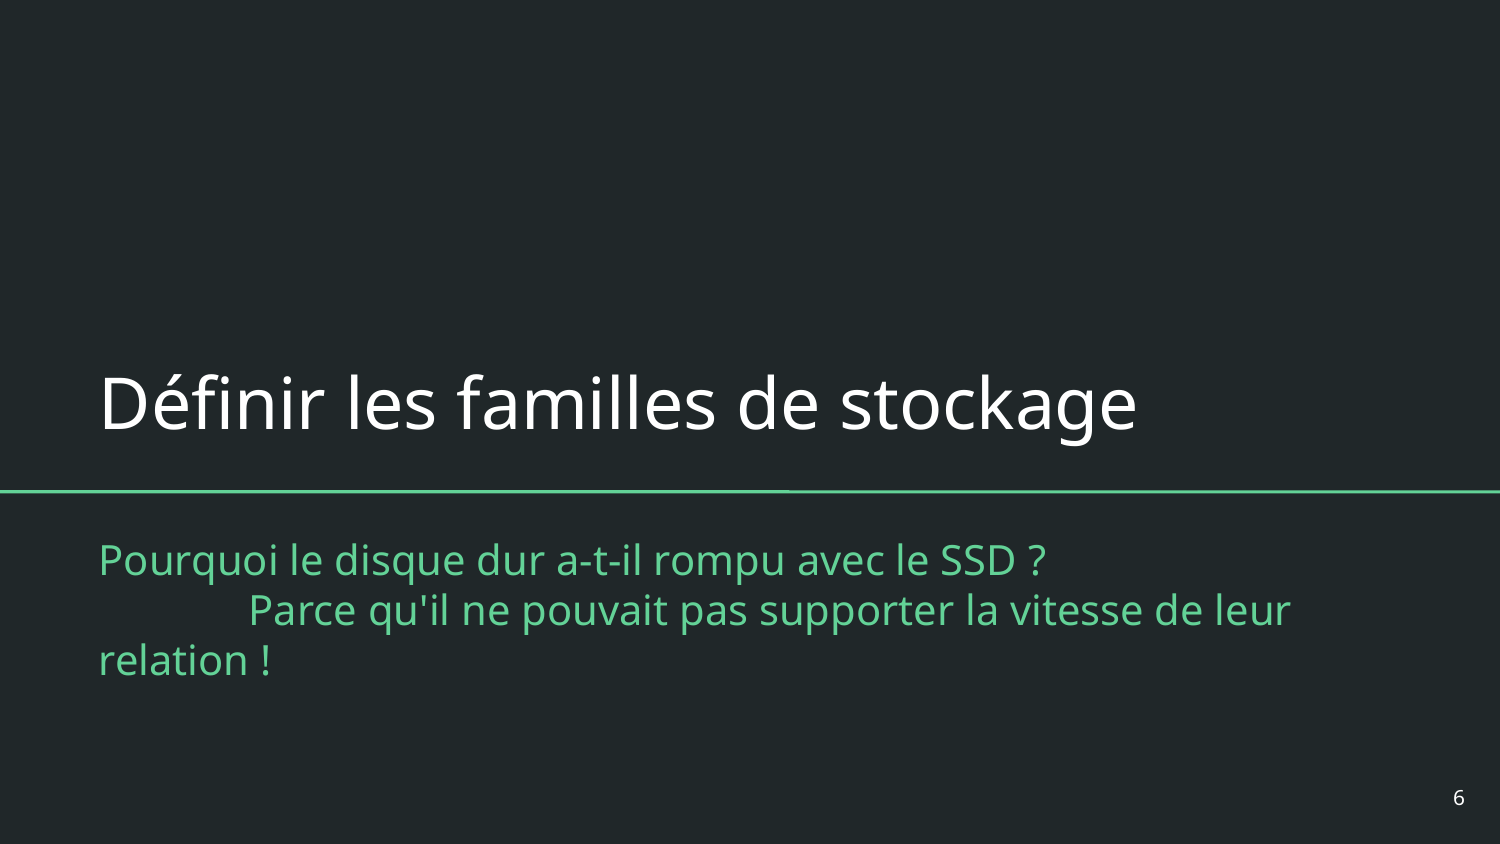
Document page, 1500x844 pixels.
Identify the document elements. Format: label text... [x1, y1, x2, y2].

title Définir les familles de stockage [83, 337, 1417, 466]
text_box Pourquoi le disque dur a-t-il rompu avec le SSD ? Parce qu'il ne pouvait pas supporter la vitesse de leur relation ! [83, 518, 1447, 699]
slide_number <numéro> [1389, 764, 1480, 830]
